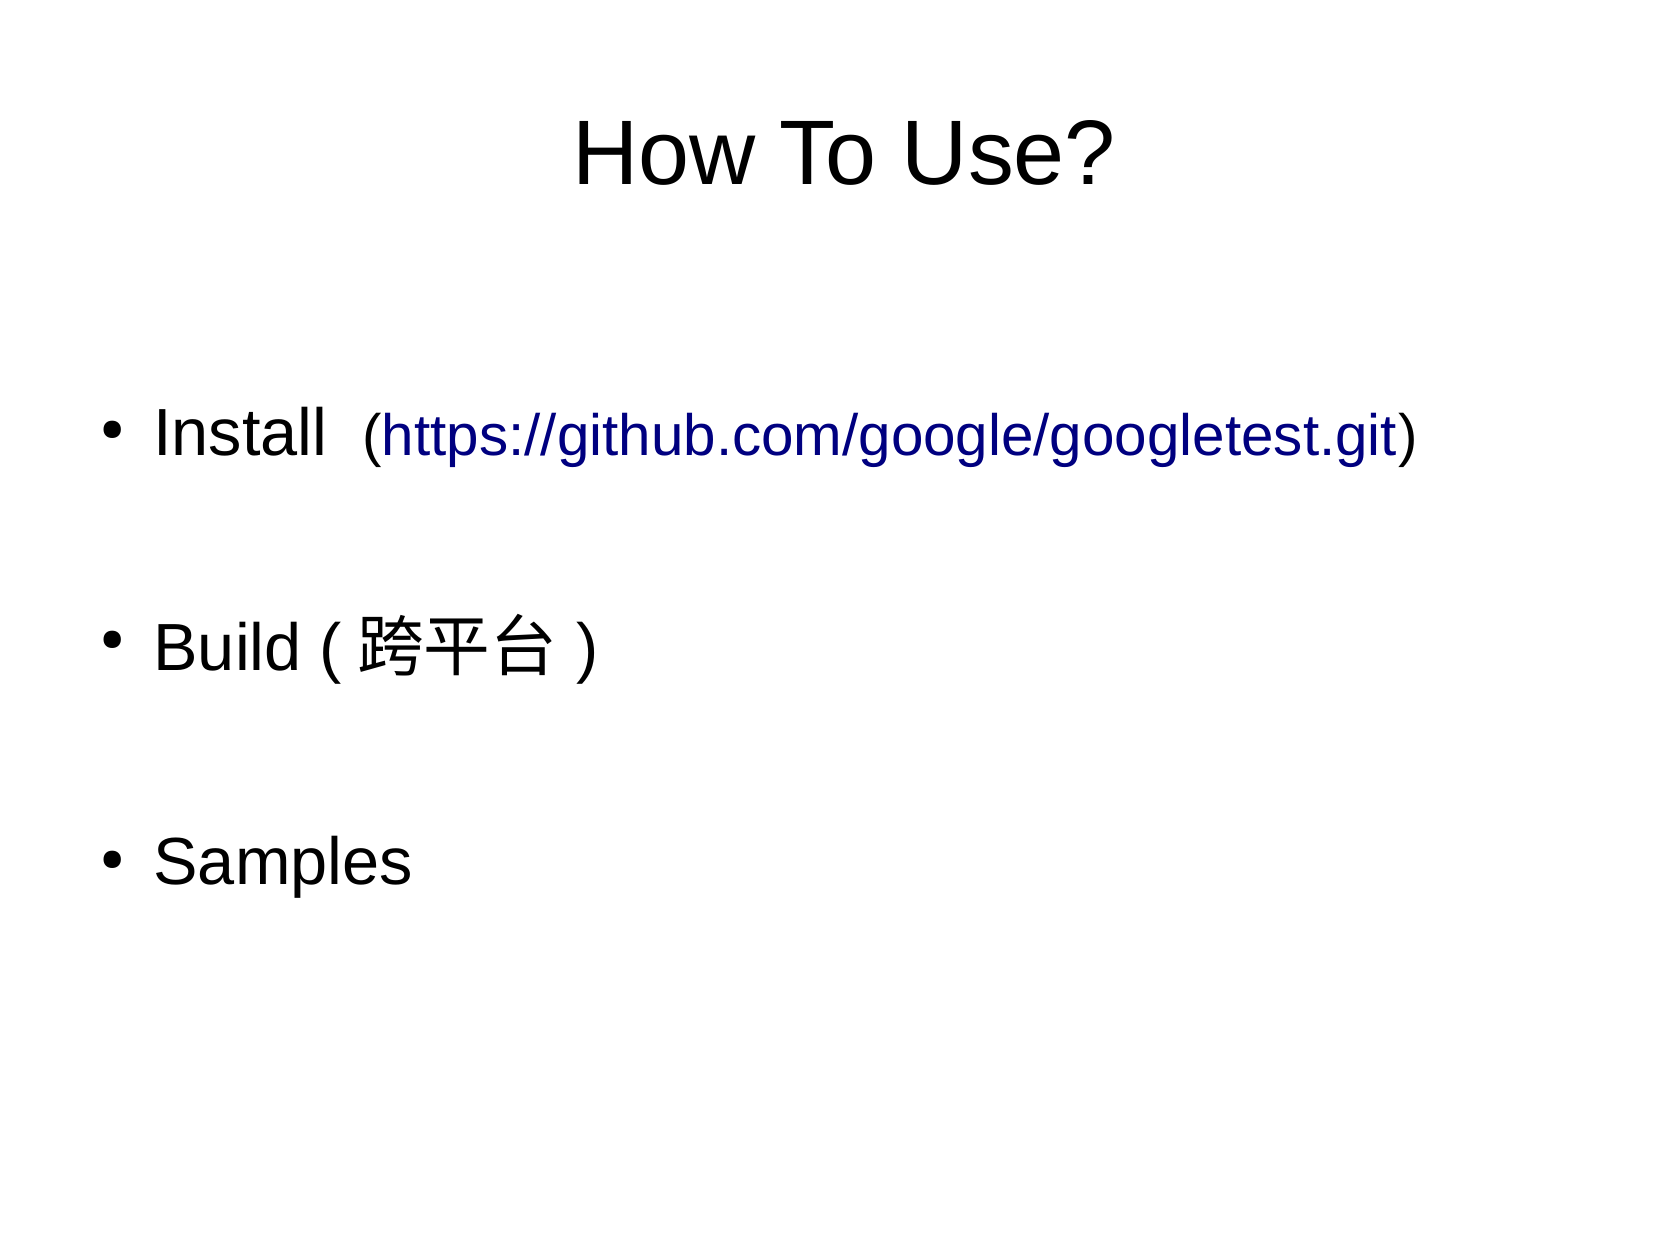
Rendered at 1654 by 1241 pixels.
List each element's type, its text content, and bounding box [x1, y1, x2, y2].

list Install (https://github.com/google/googletest.git) Build (跨平台) Samples [82, 290, 1571, 1010]
title How To Use? [82, 49, 1571, 257]
